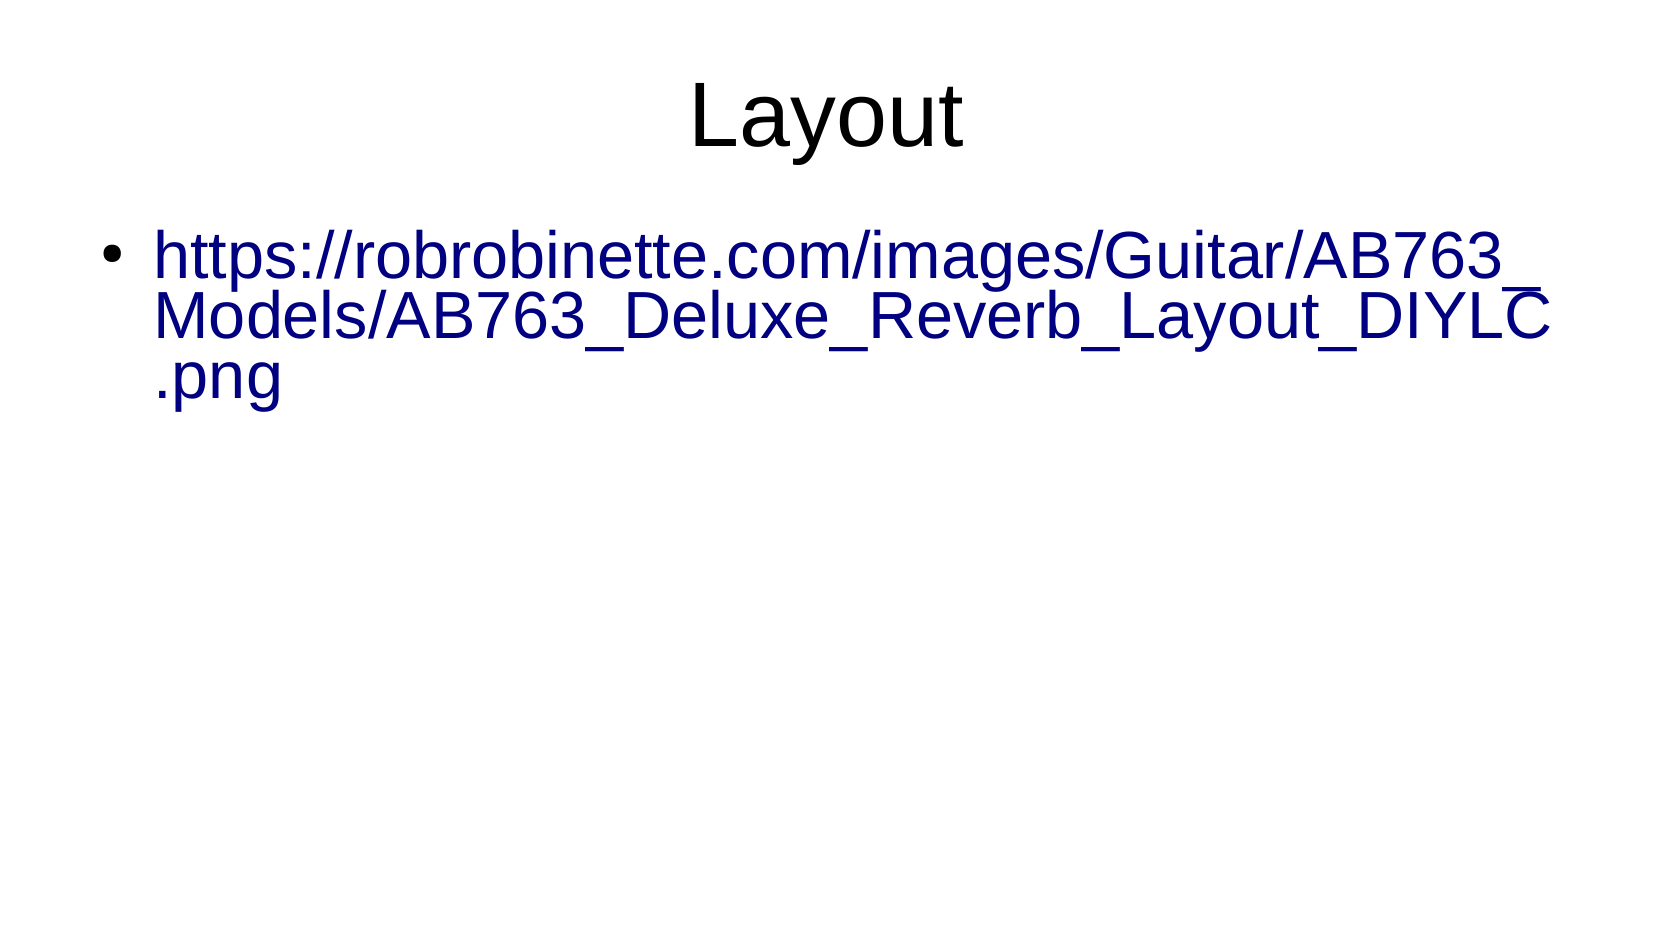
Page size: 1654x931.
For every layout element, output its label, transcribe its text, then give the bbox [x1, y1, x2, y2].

list https://robrobinette.com/images/Guitar/AB763_Models/AB763_Deluxe_Reverb_Layout_DIYLC.png [82, 217, 1571, 758]
title Layout [82, 37, 1571, 193]
